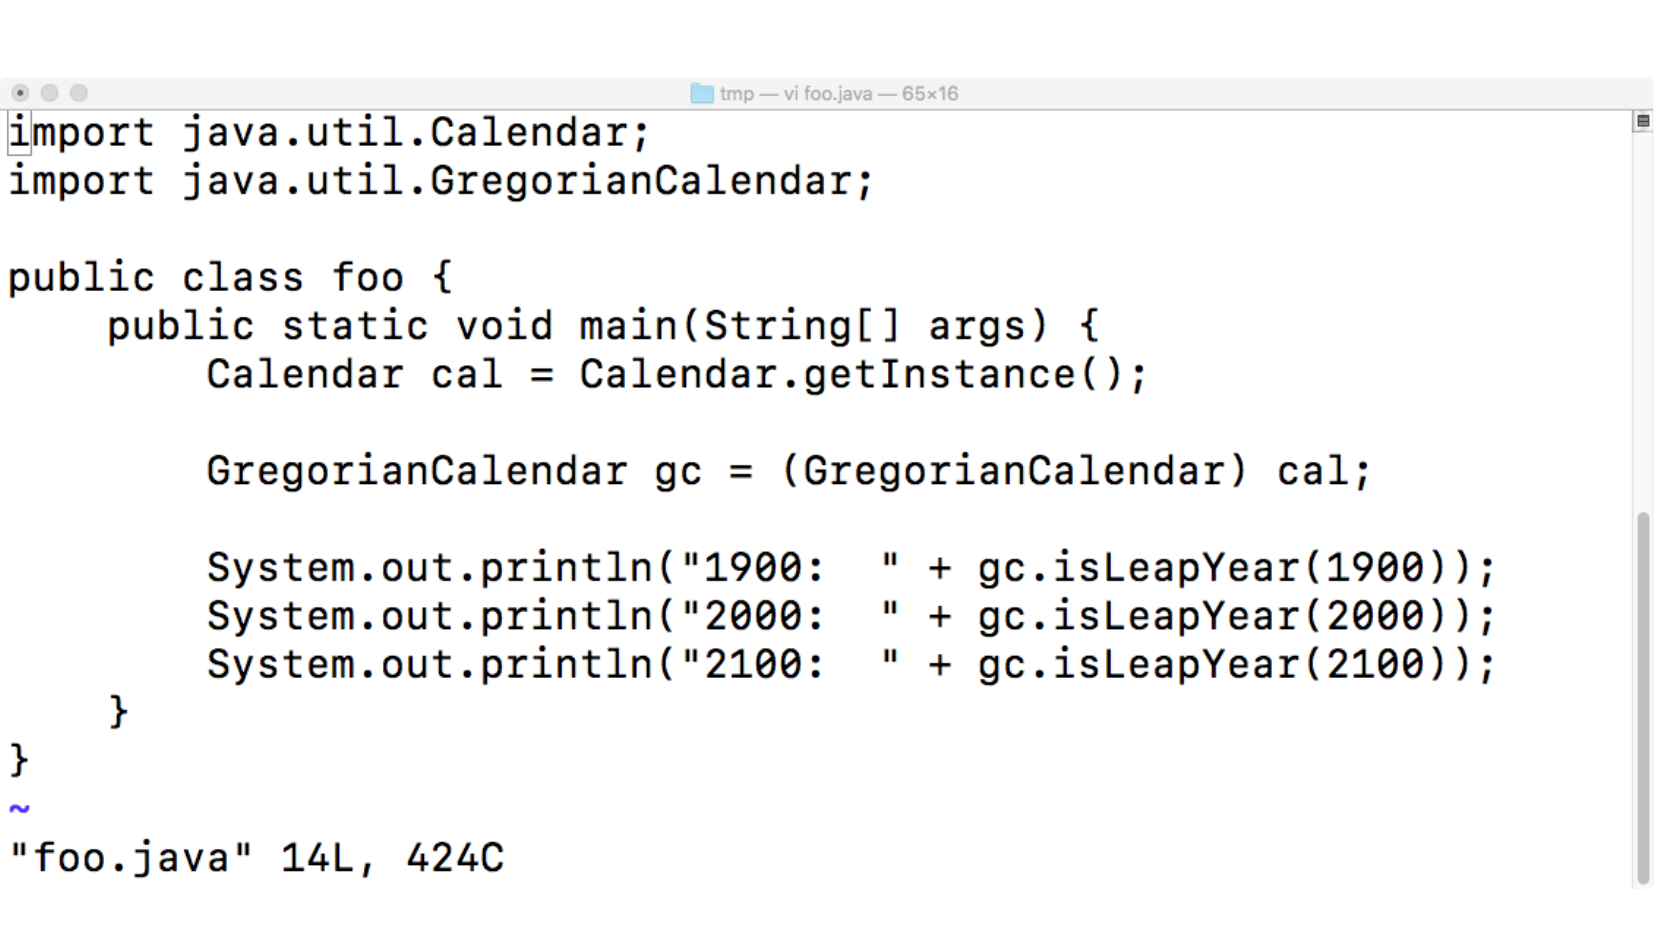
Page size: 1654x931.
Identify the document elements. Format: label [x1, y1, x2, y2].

picture [0, 77, 1654, 889]
